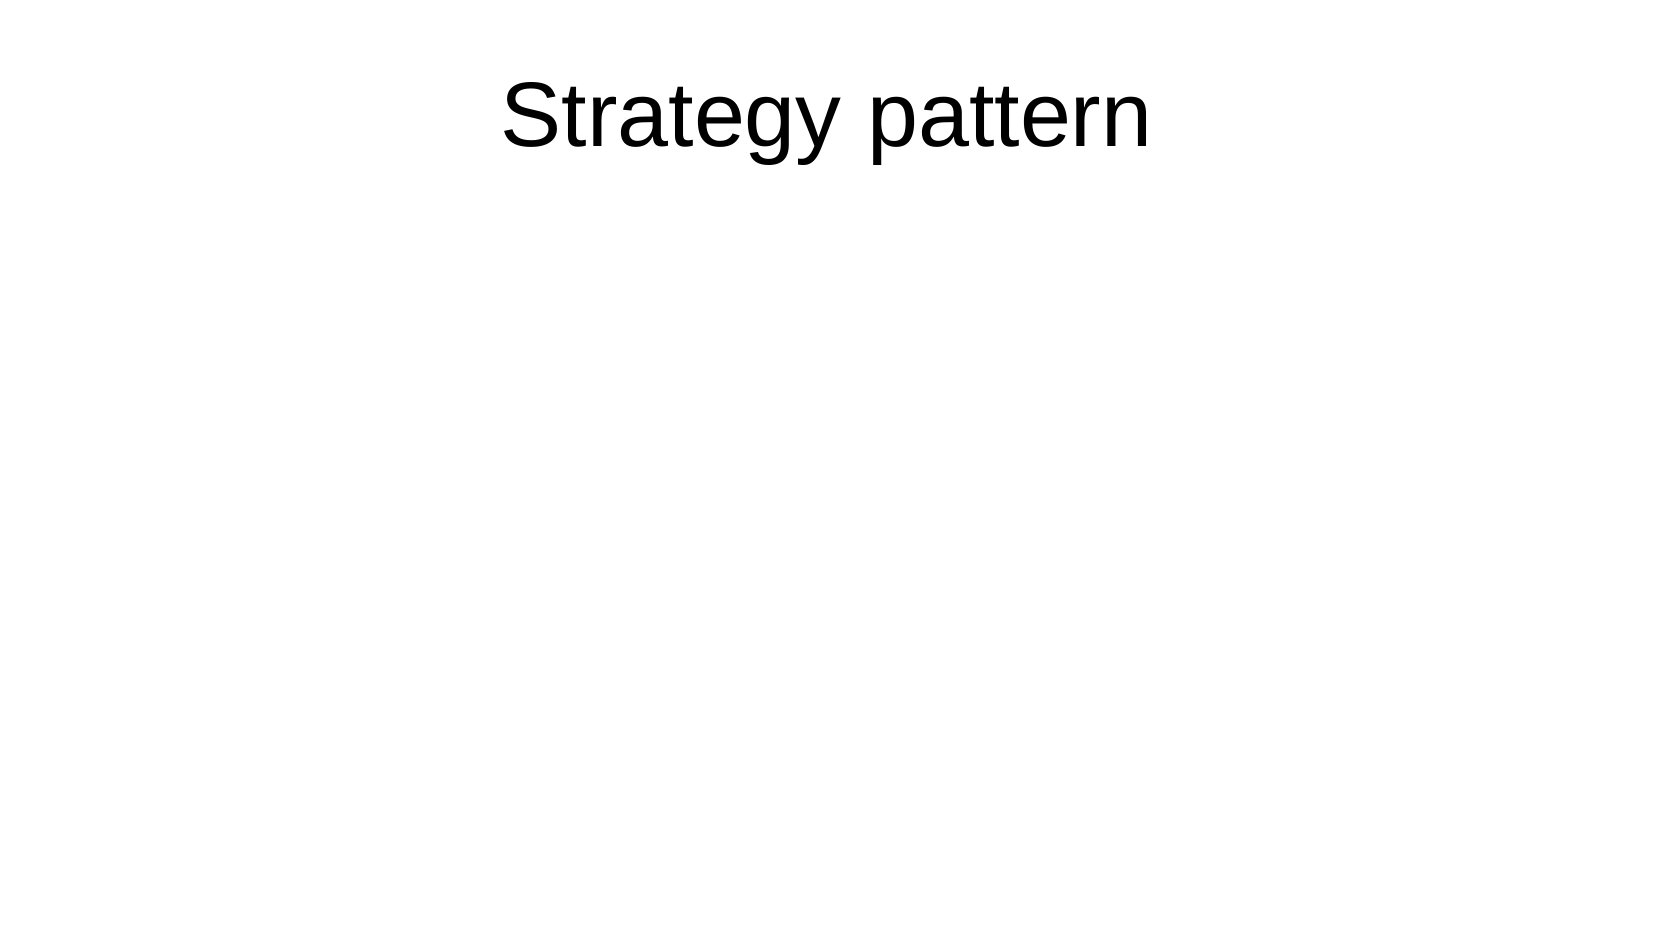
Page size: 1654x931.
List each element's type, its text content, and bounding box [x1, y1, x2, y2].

title Strategy pattern [82, 37, 1571, 193]
